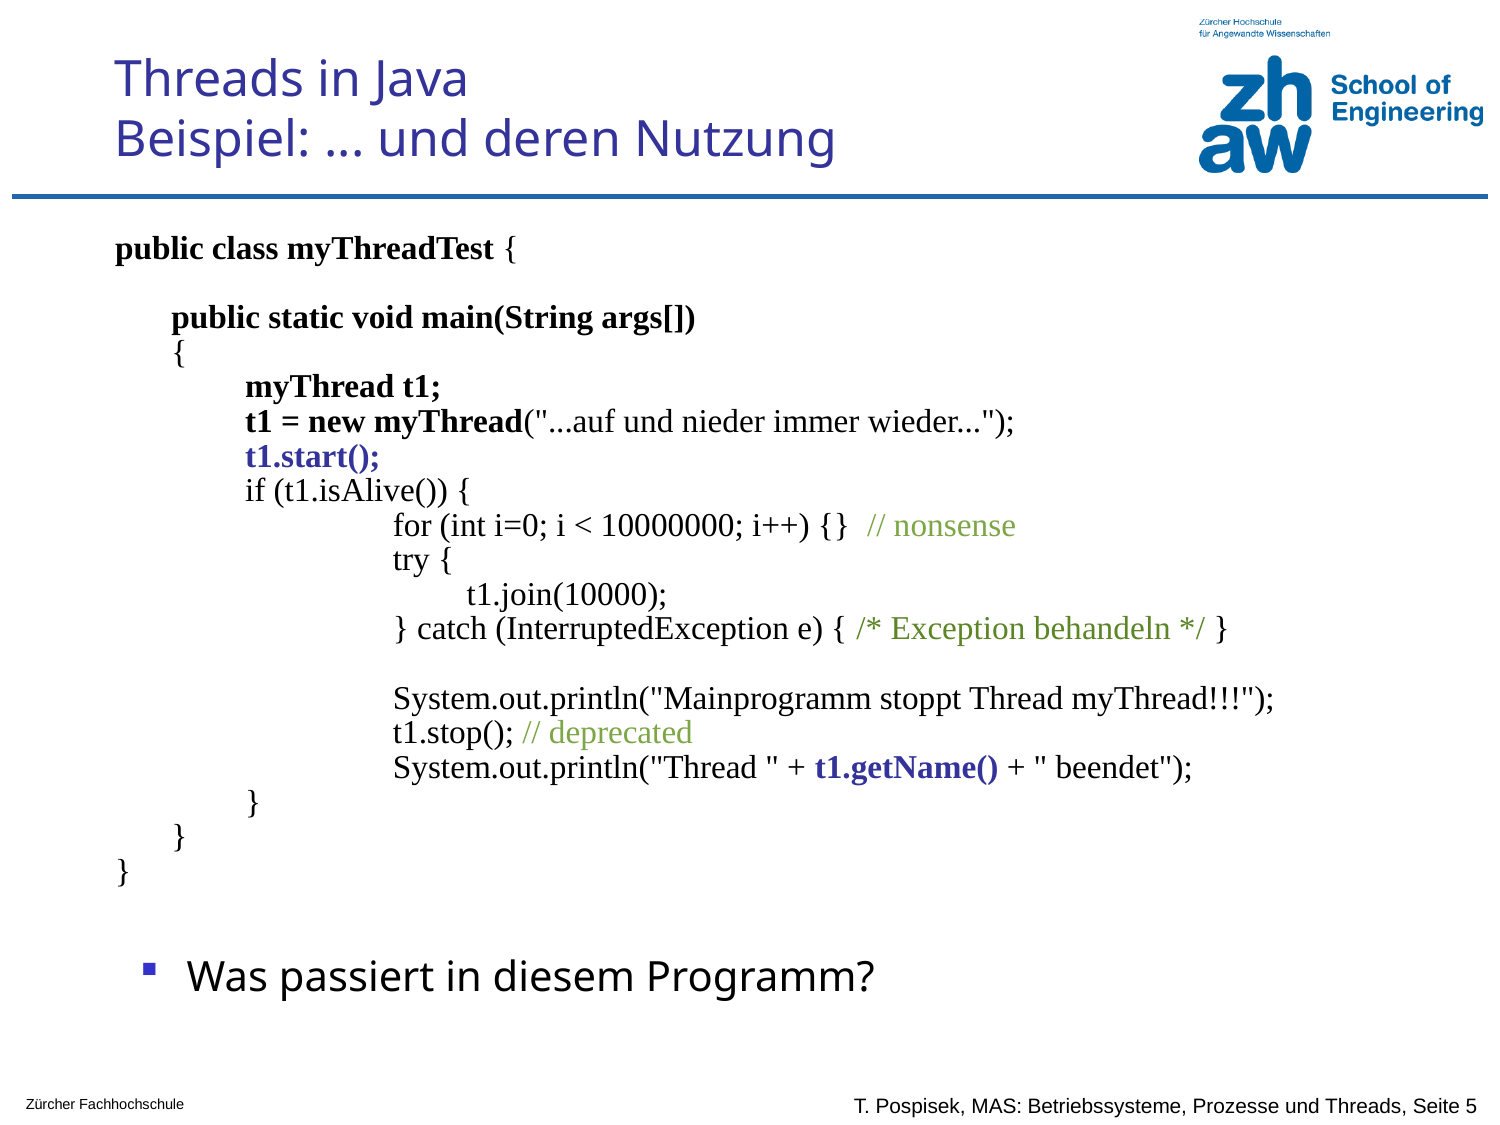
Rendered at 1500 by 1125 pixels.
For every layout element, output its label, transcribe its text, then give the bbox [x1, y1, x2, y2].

text_box Was passiert in diesem Programm? [124, 937, 1313, 1008]
picture [1199, 19, 1483, 173]
title Threads in Java Beispiel: ... und deren Nutzung [99, 50, 1379, 163]
text_box public class myThreadTest { public static void main(String args[]) { myThread t1; t1 = new myThread("...auf und nieder immer wieder..."); t1.start(); if (t1.isAlive()) { for (int i=0; i < 10000000; i++) {} // nonsense try { t1.join(10000); } catch (InterruptedException e) { /* Exception behandeln */ } System.out.println("Mainprogramm stoppt Thread myThread!!!"); t1.stop(); // deprecated System.out.println("Thread " + t1.getName() + " beendet"); } } } [99, 229, 1338, 955]
